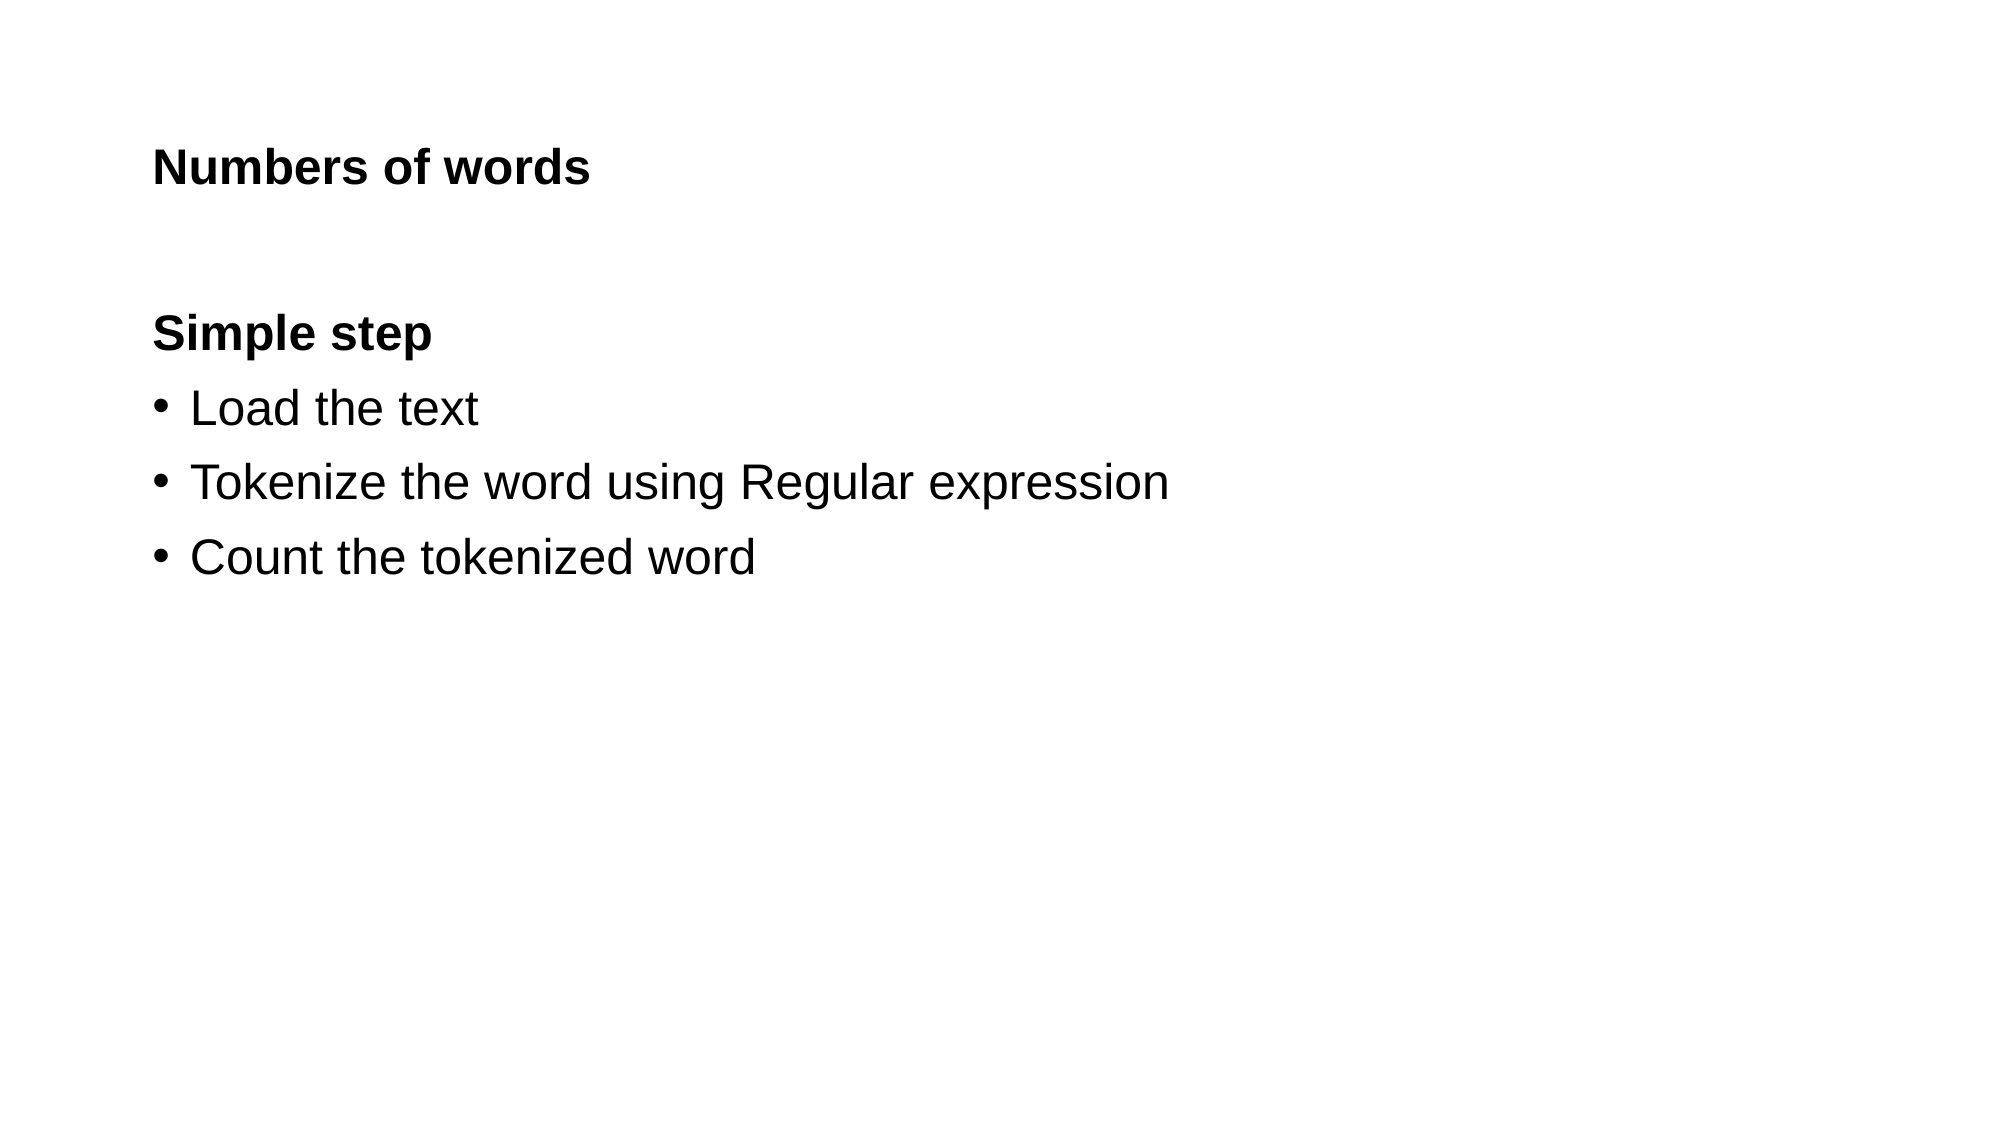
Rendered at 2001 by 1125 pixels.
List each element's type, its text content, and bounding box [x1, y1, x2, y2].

list Simple step Load the text Tokenize the word using Regular expression Count the tokenized word [137, 299, 1863, 1014]
title Numbers of words [137, 59, 1863, 278]
